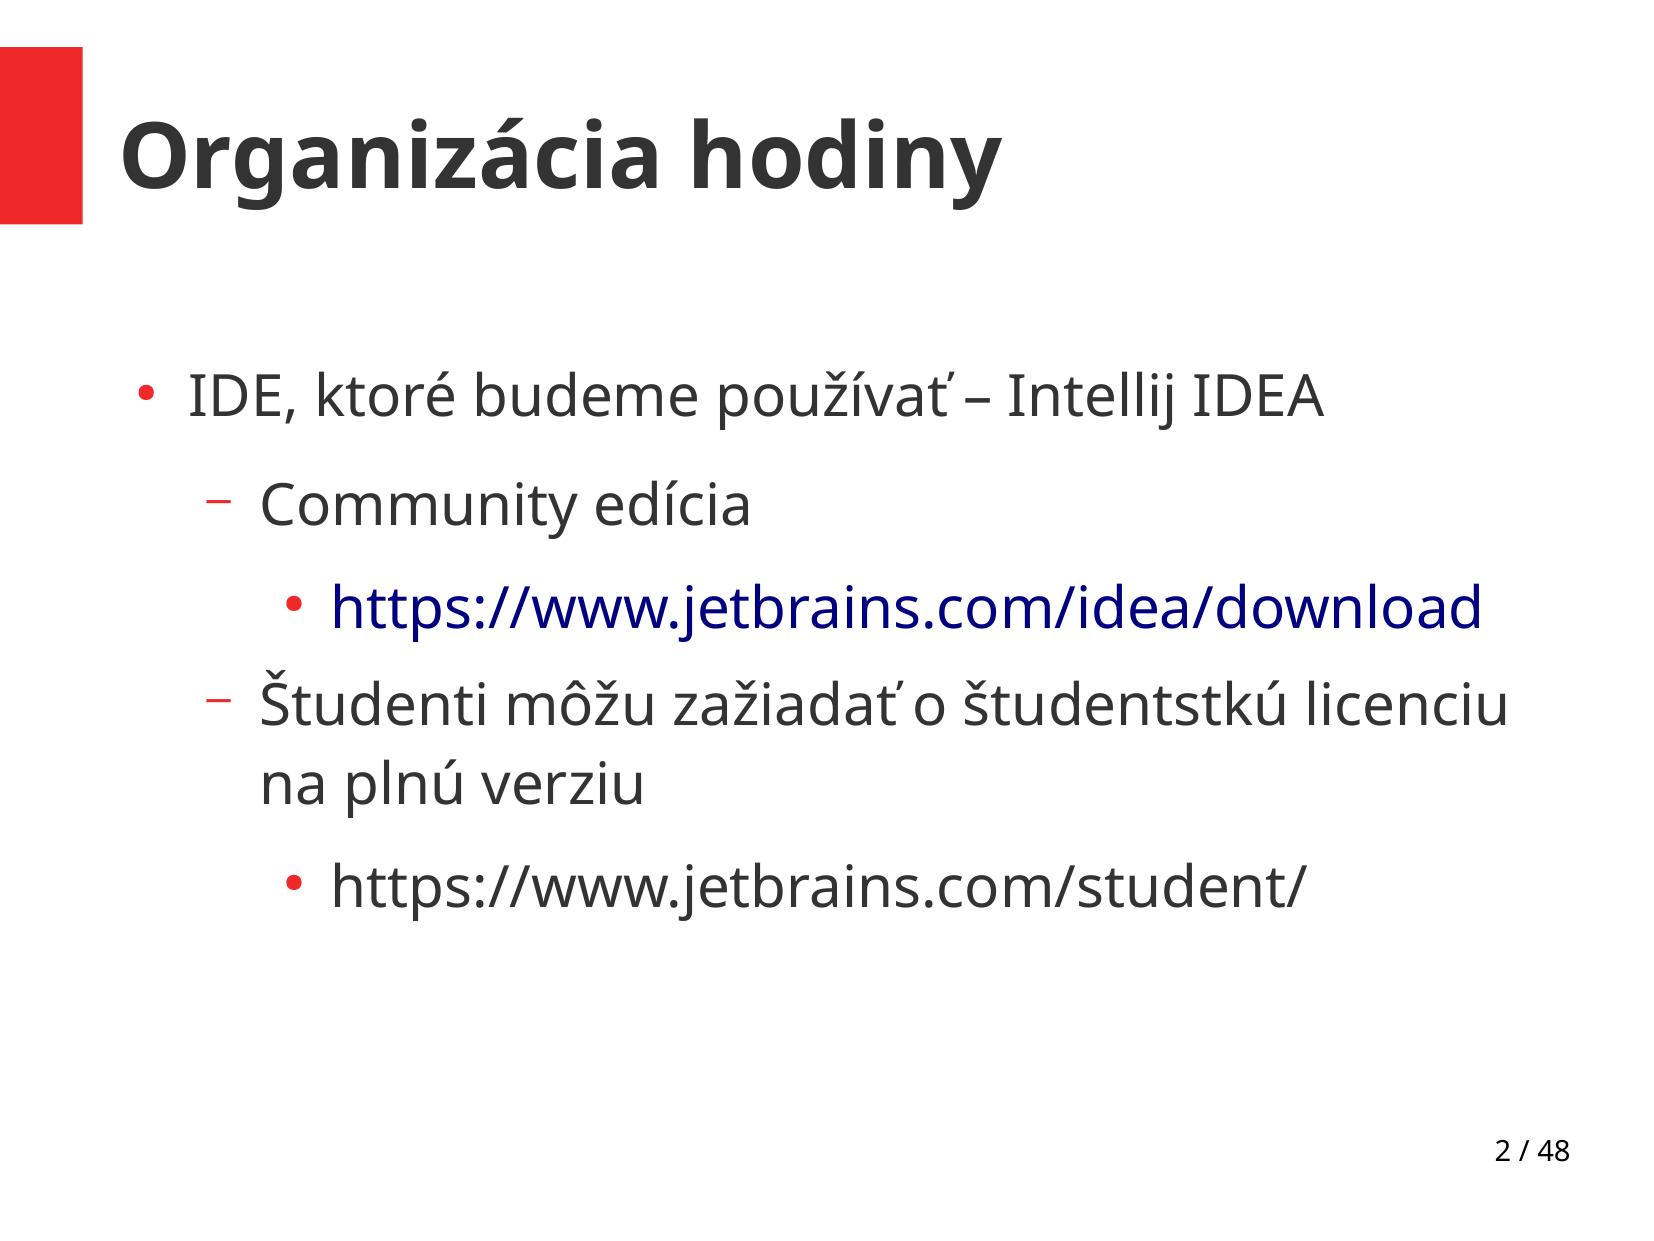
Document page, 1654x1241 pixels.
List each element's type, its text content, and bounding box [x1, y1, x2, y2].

title Organizácia hodiny [118, 49, 1571, 257]
list IDE, ktoré budeme používať – Intellij IDEA Community edícia https://www.jetbrains.com/idea/download Študenti môžu zažiadať o študentstkú licenciu na plnú verziu https://www.jetbrains.com/student/ [118, 354, 1536, 1074]
